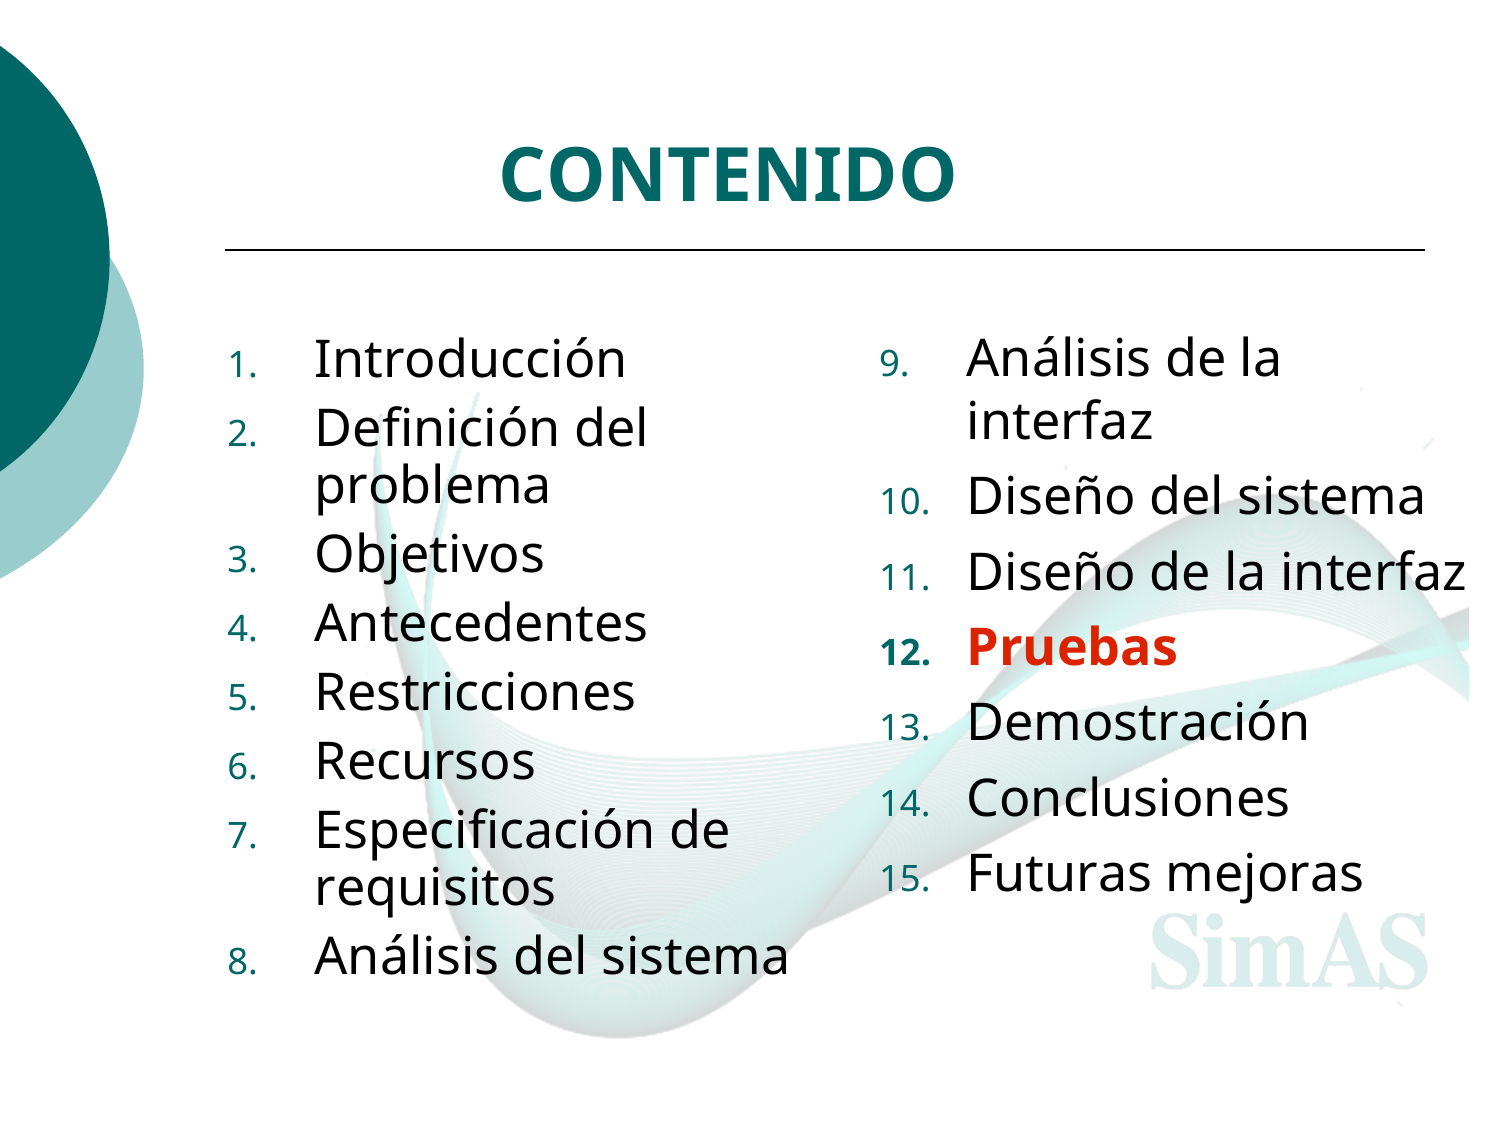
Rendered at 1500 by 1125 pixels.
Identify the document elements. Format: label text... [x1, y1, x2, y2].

title CONTENIDO [484, 118, 1299, 225]
list Introducción Definición del problema Objetivos Antecedentes Restricciones Recursos Especificación de requisitos Análisis del sistema [212, 325, 863, 1063]
list Análisis de la interfaz Diseño del sistema Diseño de la interfaz Pruebas Demostración Conclusiones Futuras mejoras [864, 317, 1499, 1040]
picture [366, 386, 1469, 1040]
